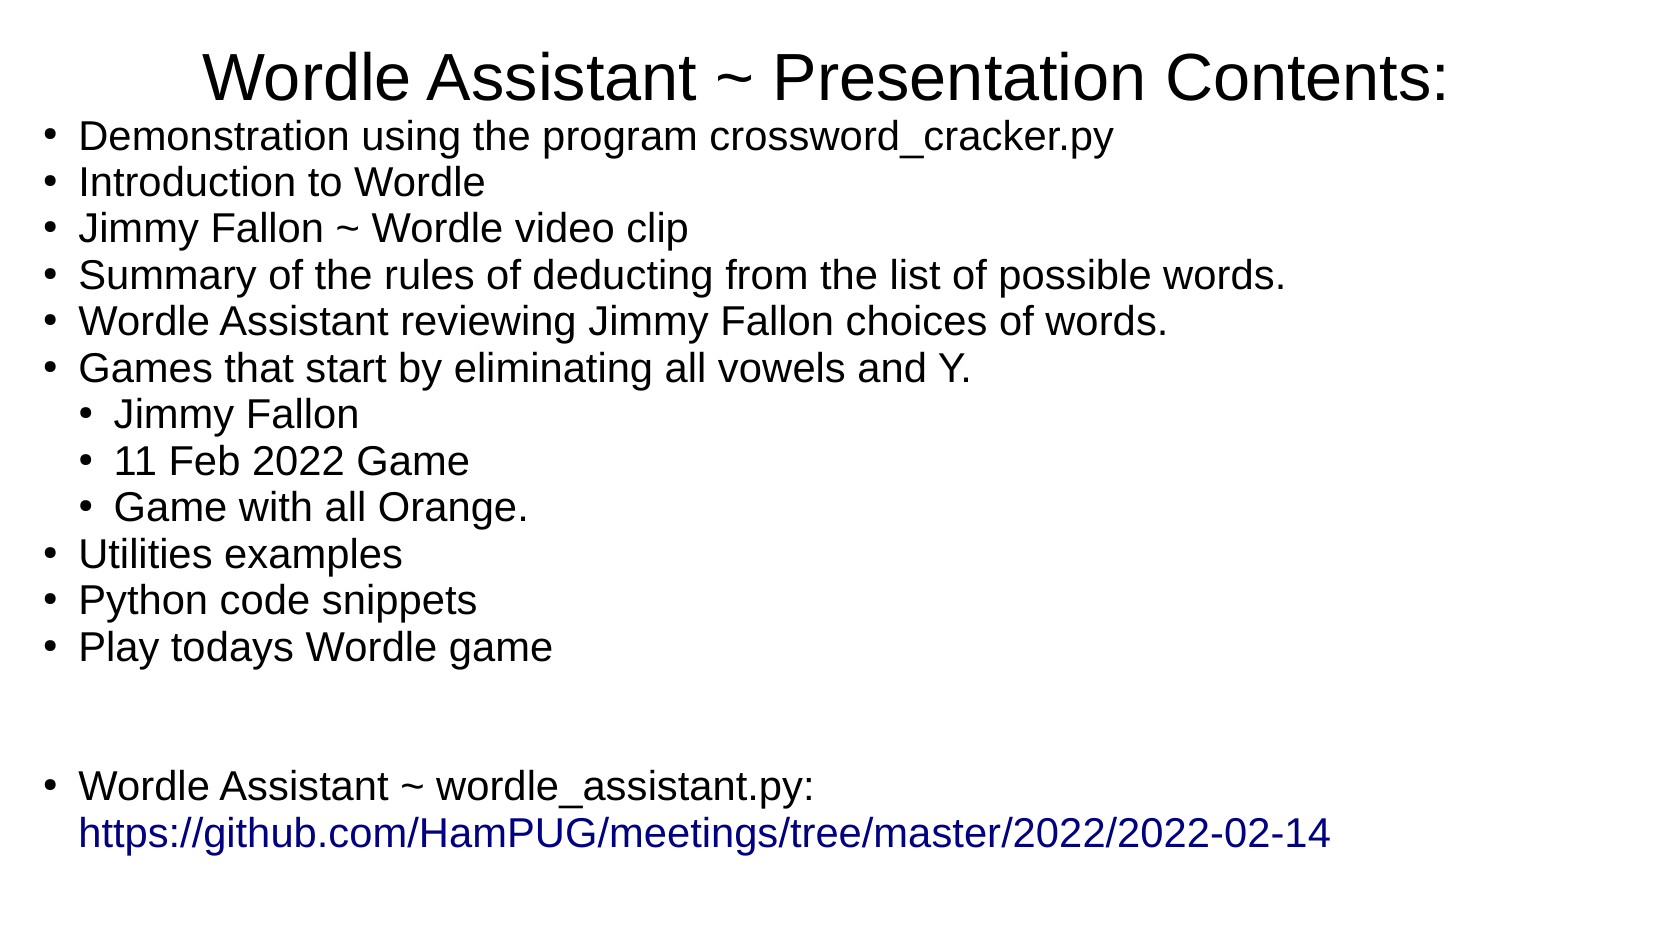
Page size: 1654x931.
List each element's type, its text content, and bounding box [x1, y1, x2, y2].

title Wordle Assistant ~ Presentation Contents: [82, 37, 1571, 119]
subtitle Demonstration using the program crossword_cracker.py Introduction to Wordle Jimmy Fallon ~ Wordle video clip Summary of the rules of deducting from the list of possible words. Wordle Assistant reviewing Jimmy Fallon choices of words. Games that start by eliminating all vowels and Y. Jimmy Fallon 11 Feb 2022 Game Game with all Orange. Utilities examples Python code snippets Play todays Wordle game Wordle Assistant ~ wordle_assistant.py: https://github.com/HamPUG/meetings/tree/master/2022/2022-02-14 [42, 112, 1532, 931]
